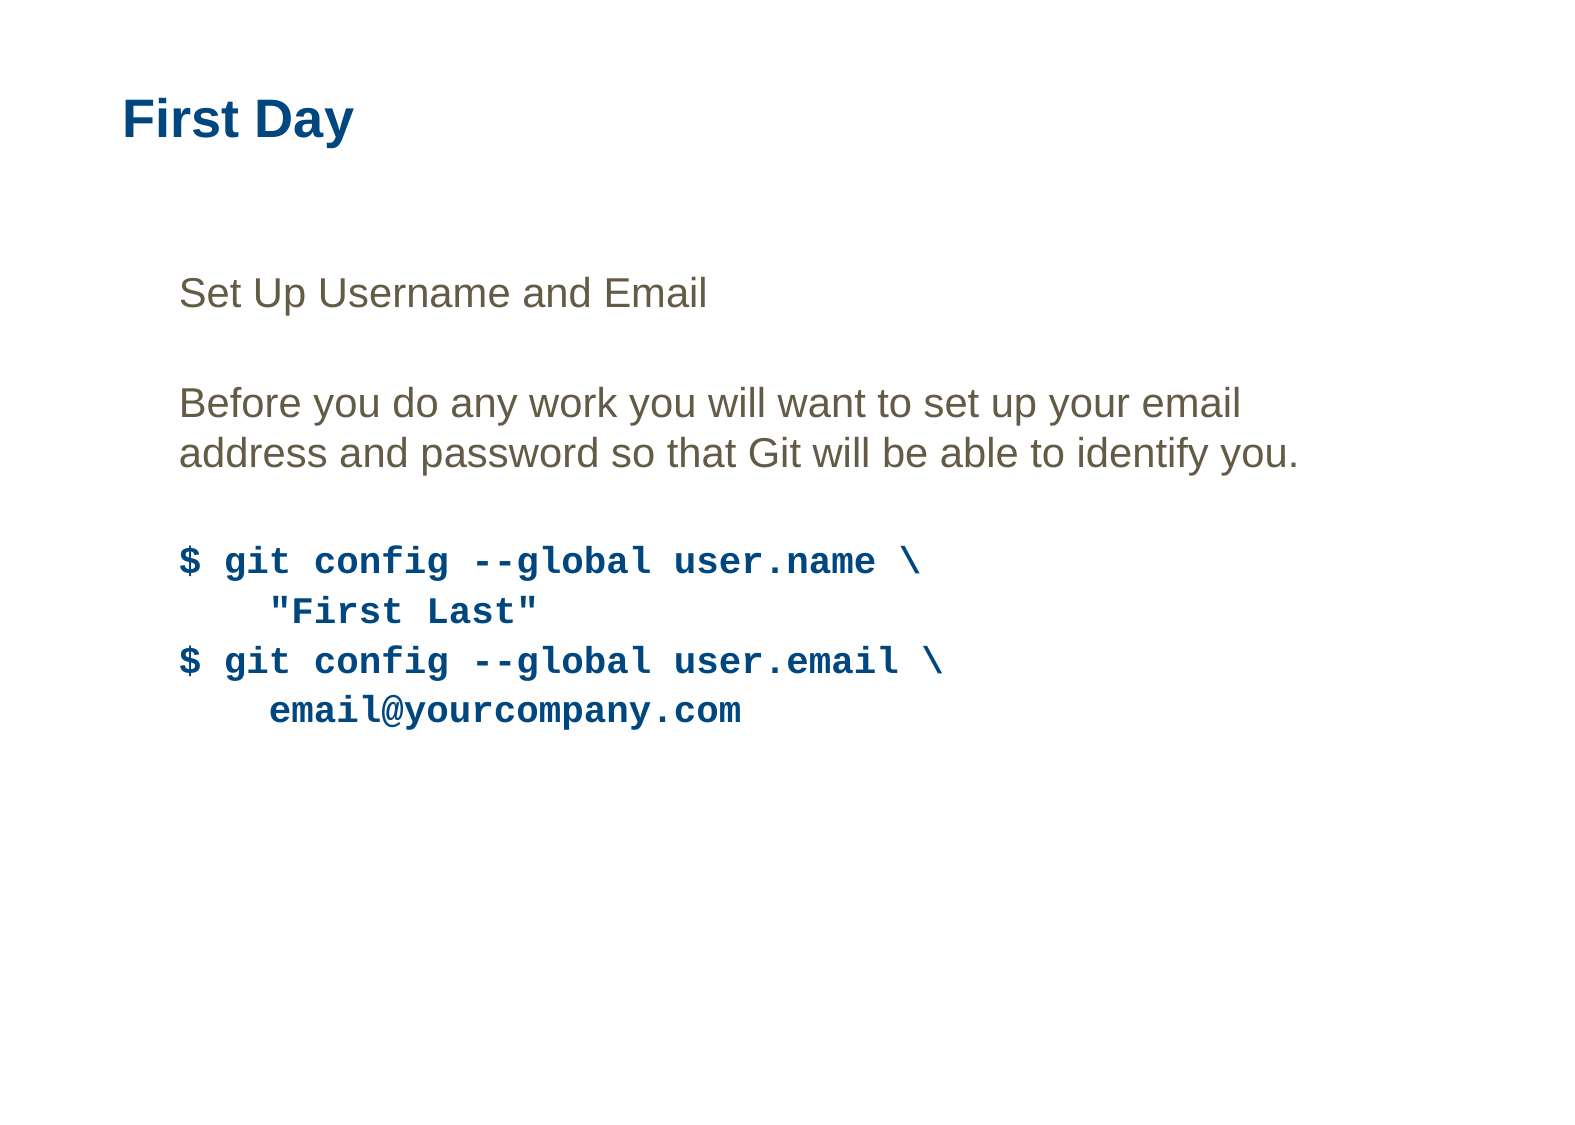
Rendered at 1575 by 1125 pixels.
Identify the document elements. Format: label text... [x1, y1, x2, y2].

title First Day [122, 76, 1541, 157]
list Set Up Username and Email Before you do any work you will want to set up your email address and password so that Git will be able to identify you. $ git config --global user.name \ "First Last" $ git config --global user.email \ email@yourcompany.com [122, 265, 1398, 941]
